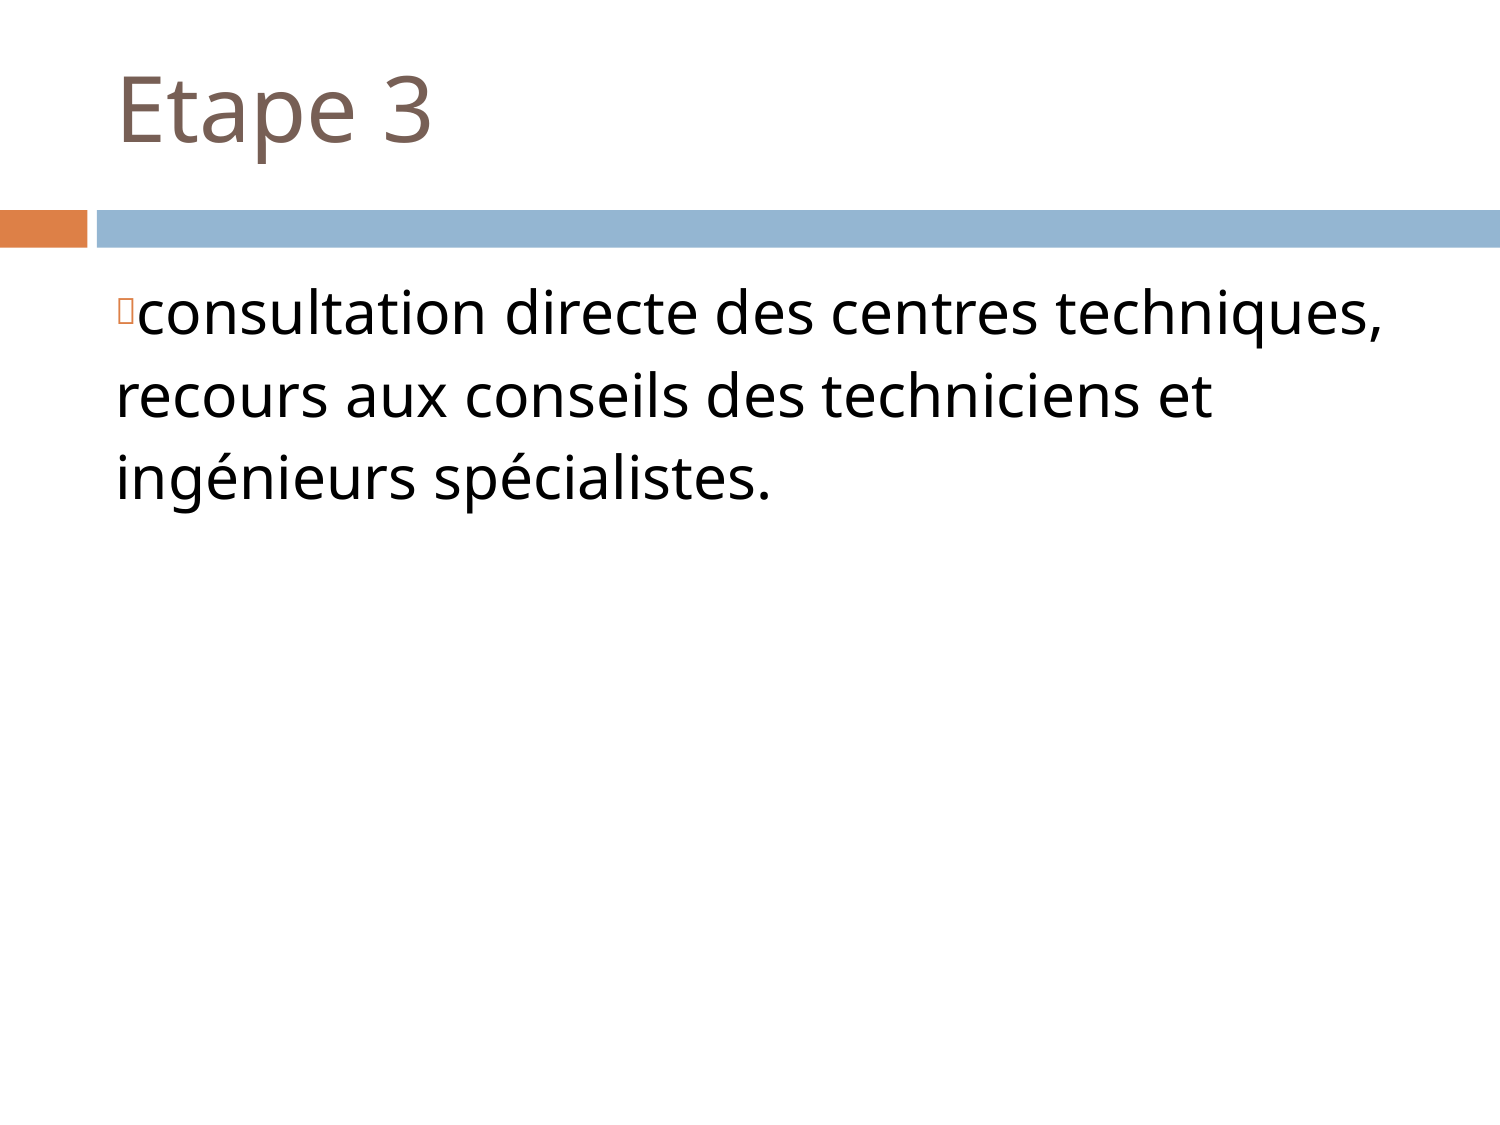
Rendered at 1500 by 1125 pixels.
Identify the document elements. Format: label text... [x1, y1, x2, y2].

title Etape 3 [100, 37, 1439, 200]
list consultation directe des centres techniques, recours aux conseils des techniciens et ingénieurs spécialistes. [100, 262, 1439, 1001]
